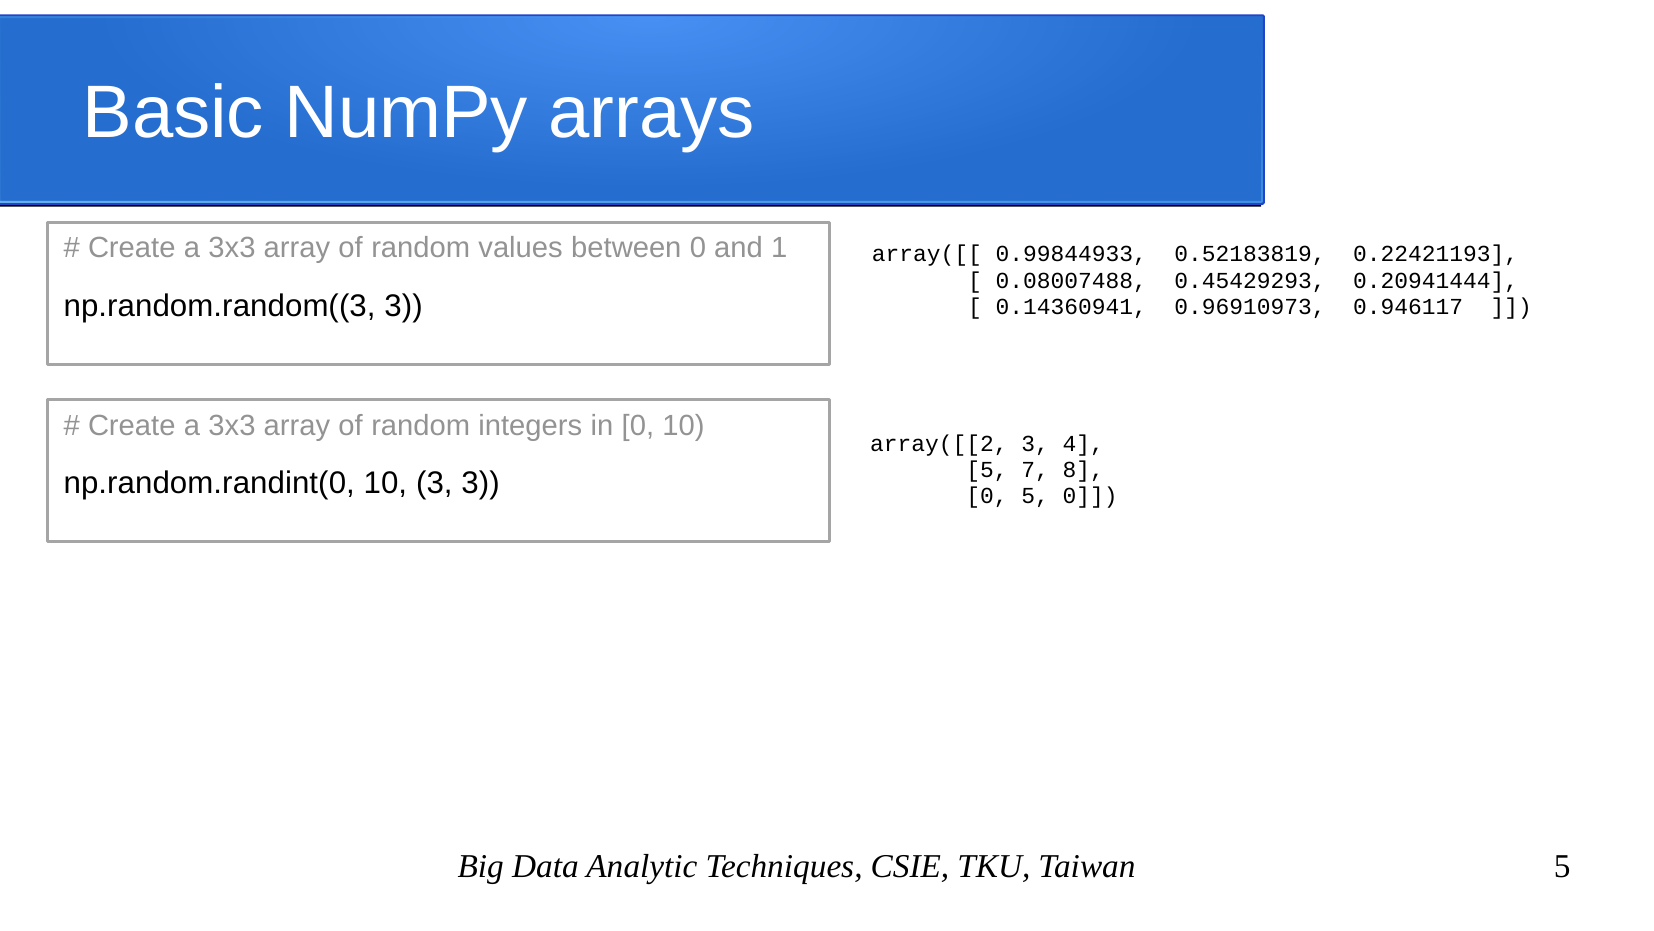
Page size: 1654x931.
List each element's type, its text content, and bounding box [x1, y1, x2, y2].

title Basic NumPy arrays [82, 35, 1235, 189]
text_box # Create a 3x3 array of random integers in [0, 10) np.random.randint(0, 10, (3, 3)) [47, 399, 830, 542]
text_box array([[ 0.99844933, 0.52183819, 0.22421193], [ 0.08007488, 0.45429293, 0.20941444], [ 0.14360941, 0.96910973, 0.946117 ]]) [857, 235, 1589, 408]
text_box array([[2, 3, 4], [5, 7, 8], [0, 5, 0]]) [855, 424, 1199, 544]
text_box # Create a 3x3 array of random values between 0 and 1 np.random.random((3, 3)) [47, 222, 830, 365]
